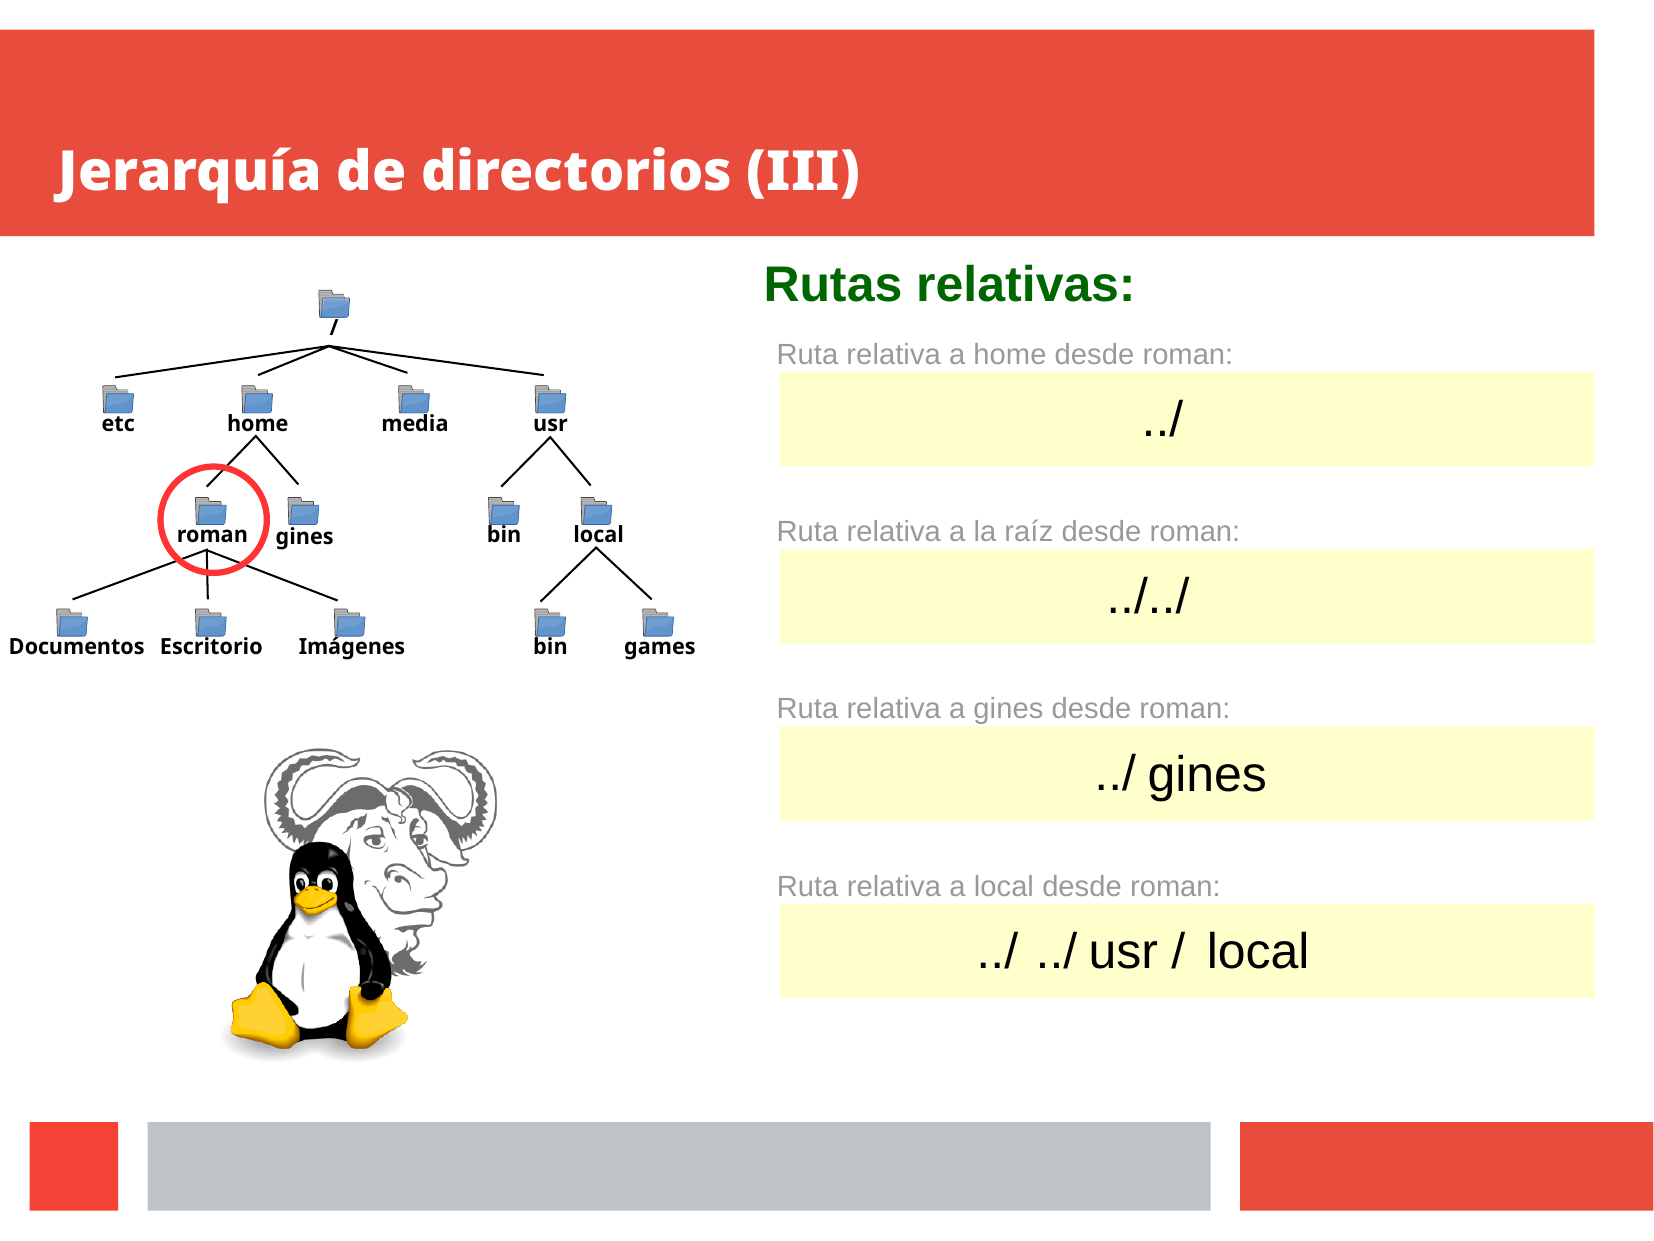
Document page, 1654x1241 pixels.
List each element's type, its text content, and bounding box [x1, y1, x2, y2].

text_box Ruta relativa a home desde roman: [761, 330, 1250, 379]
text_box Ruta relativa a local desde roman: [762, 862, 1237, 910]
text_box [779, 549, 1595, 644]
text_box gines [1132, 738, 1282, 809]
text_box ../ [1079, 738, 1132, 809]
text_box ../ [961, 915, 1020, 987]
text_box local [1201, 915, 1325, 987]
text_box [779, 903, 1595, 999]
text_box usr [1073, 915, 1156, 987]
text_box Rutas relativas: [748, 248, 1151, 319]
text_box / [1156, 915, 1201, 987]
text_box [779, 726, 1595, 821]
picture [219, 748, 497, 1063]
text_box Ruta relativa a la raíz desde roman: [761, 507, 1257, 556]
text_box ../ [1091, 561, 1132, 632]
text_box ../ [1020, 915, 1073, 987]
title Jerarquía de directorios (III) [59, 59, 1595, 207]
picture [5, 283, 697, 699]
text_box ../ [1132, 561, 1205, 632]
text_box Ruta relativa a gines desde roman: [761, 685, 1247, 733]
text_box ../ [1126, 383, 1199, 455]
text_box [779, 371, 1595, 467]
